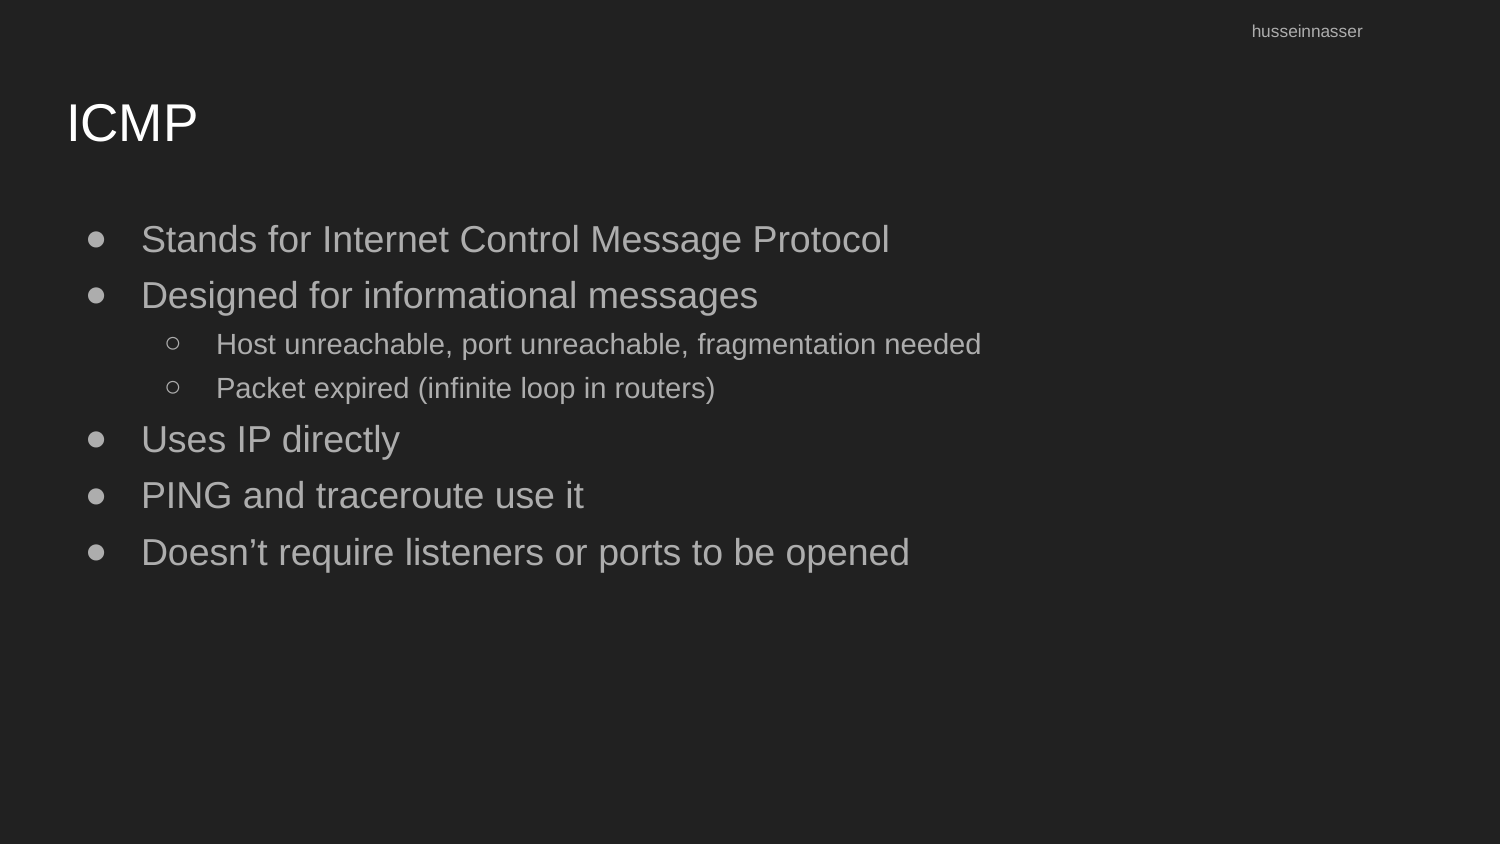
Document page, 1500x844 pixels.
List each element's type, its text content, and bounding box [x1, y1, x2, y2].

list Stands for Internet Control Message Protocol Designed for informational messages Host unreachable, port unreachable, fragmentation needed Packet expired (infinite loop in routers) Uses IP directly PING and traceroute use it Doesn’t require listeners or ports to be opened [51, 189, 1449, 750]
subtitle husseinnasser [1236, 11, 1492, 53]
title ICMP [51, 72, 1449, 167]
